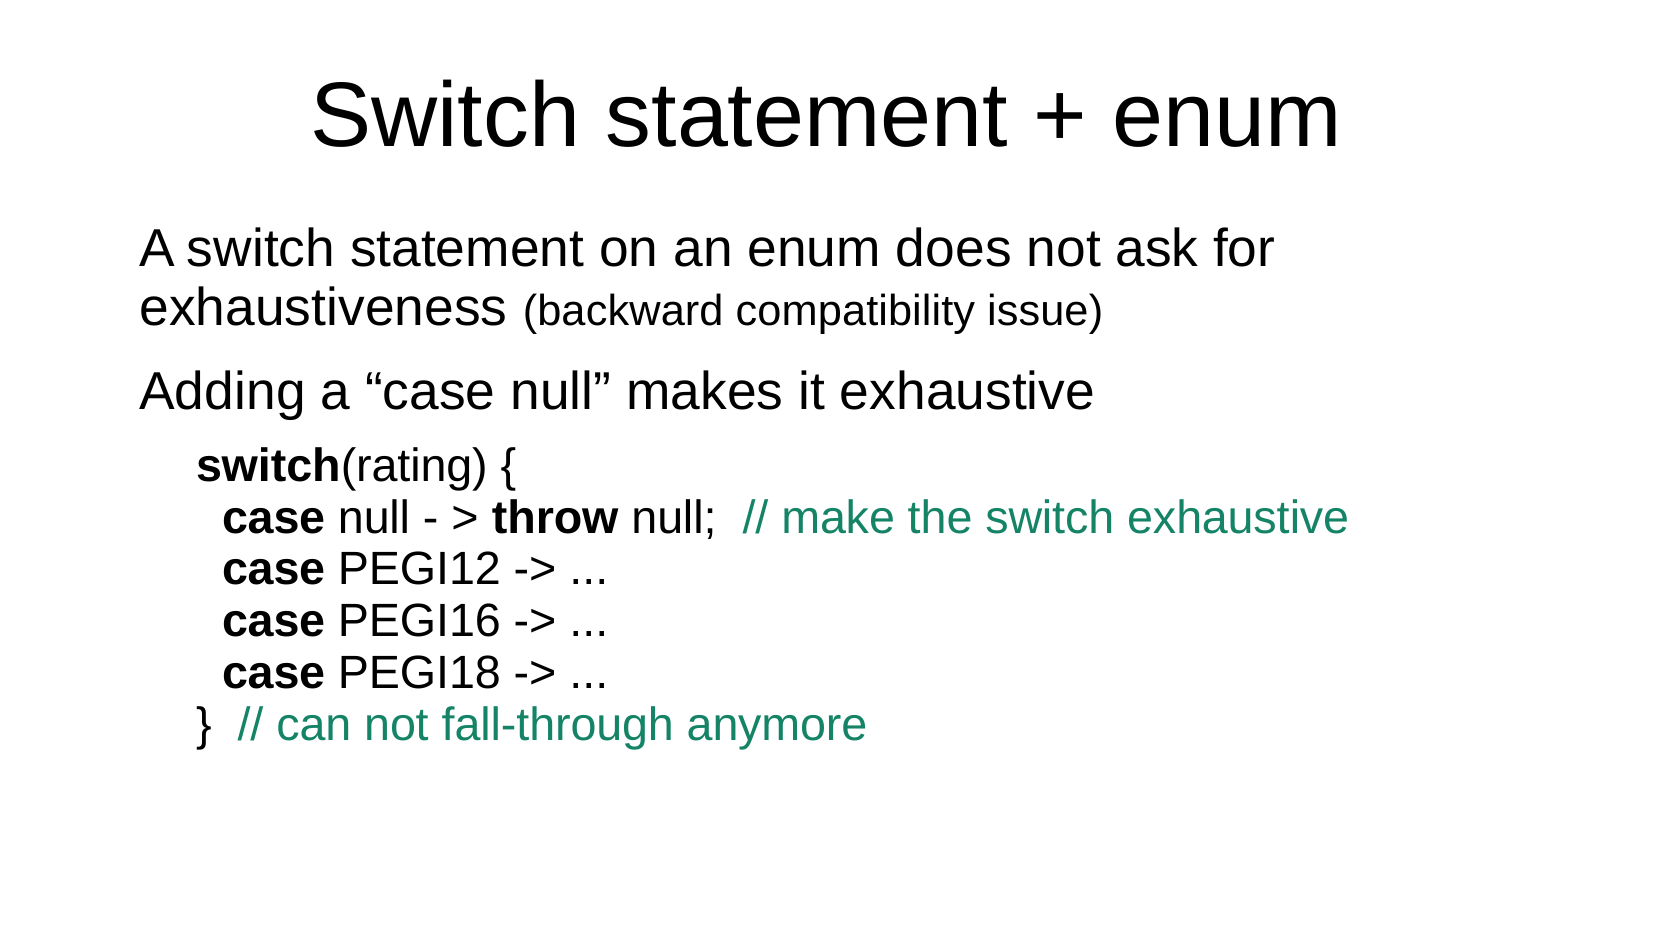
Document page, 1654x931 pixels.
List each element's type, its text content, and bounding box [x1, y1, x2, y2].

list A switch statement on an enum does not ask for exhaustiveness (backward compatibility issue) Adding a “case null” makes it exhaustive switch(rating) { case null - > throw null; // make the switch exhaustive case PEGI12 -> ... case PEGI16 -> ... case PEGI18 -> ... } // can not fall-through anymore [82, 217, 1571, 758]
title Switch statement + enum [82, 37, 1571, 193]
